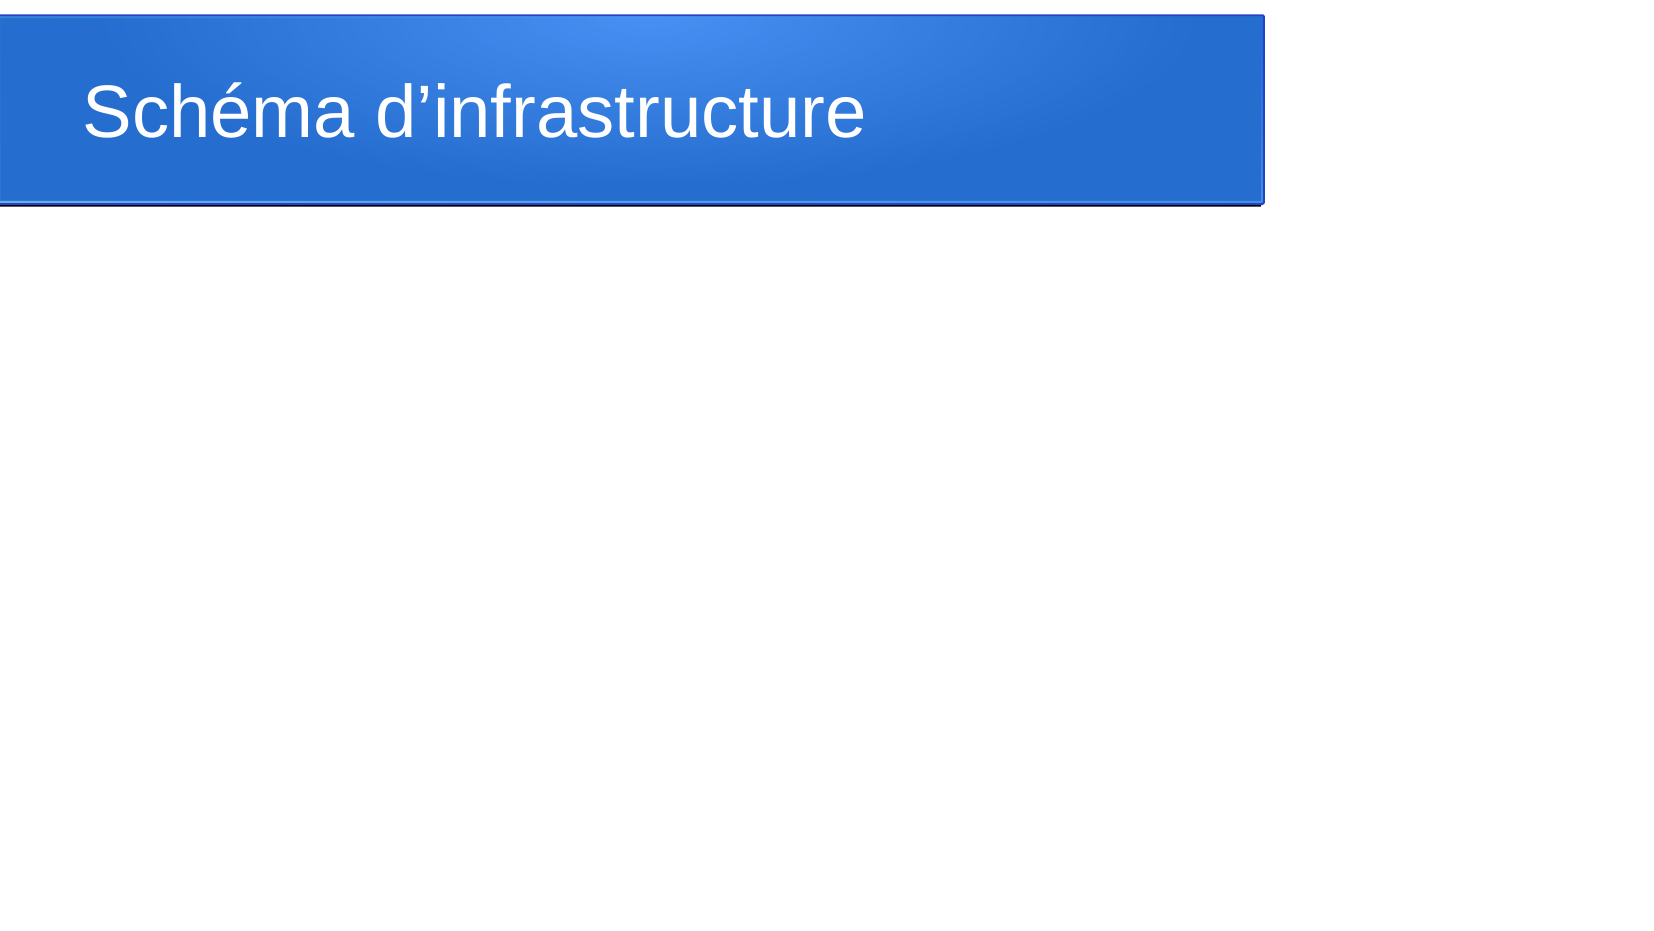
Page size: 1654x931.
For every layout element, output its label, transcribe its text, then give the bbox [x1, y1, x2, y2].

title Schéma d’infrastructure [82, 35, 1235, 189]
